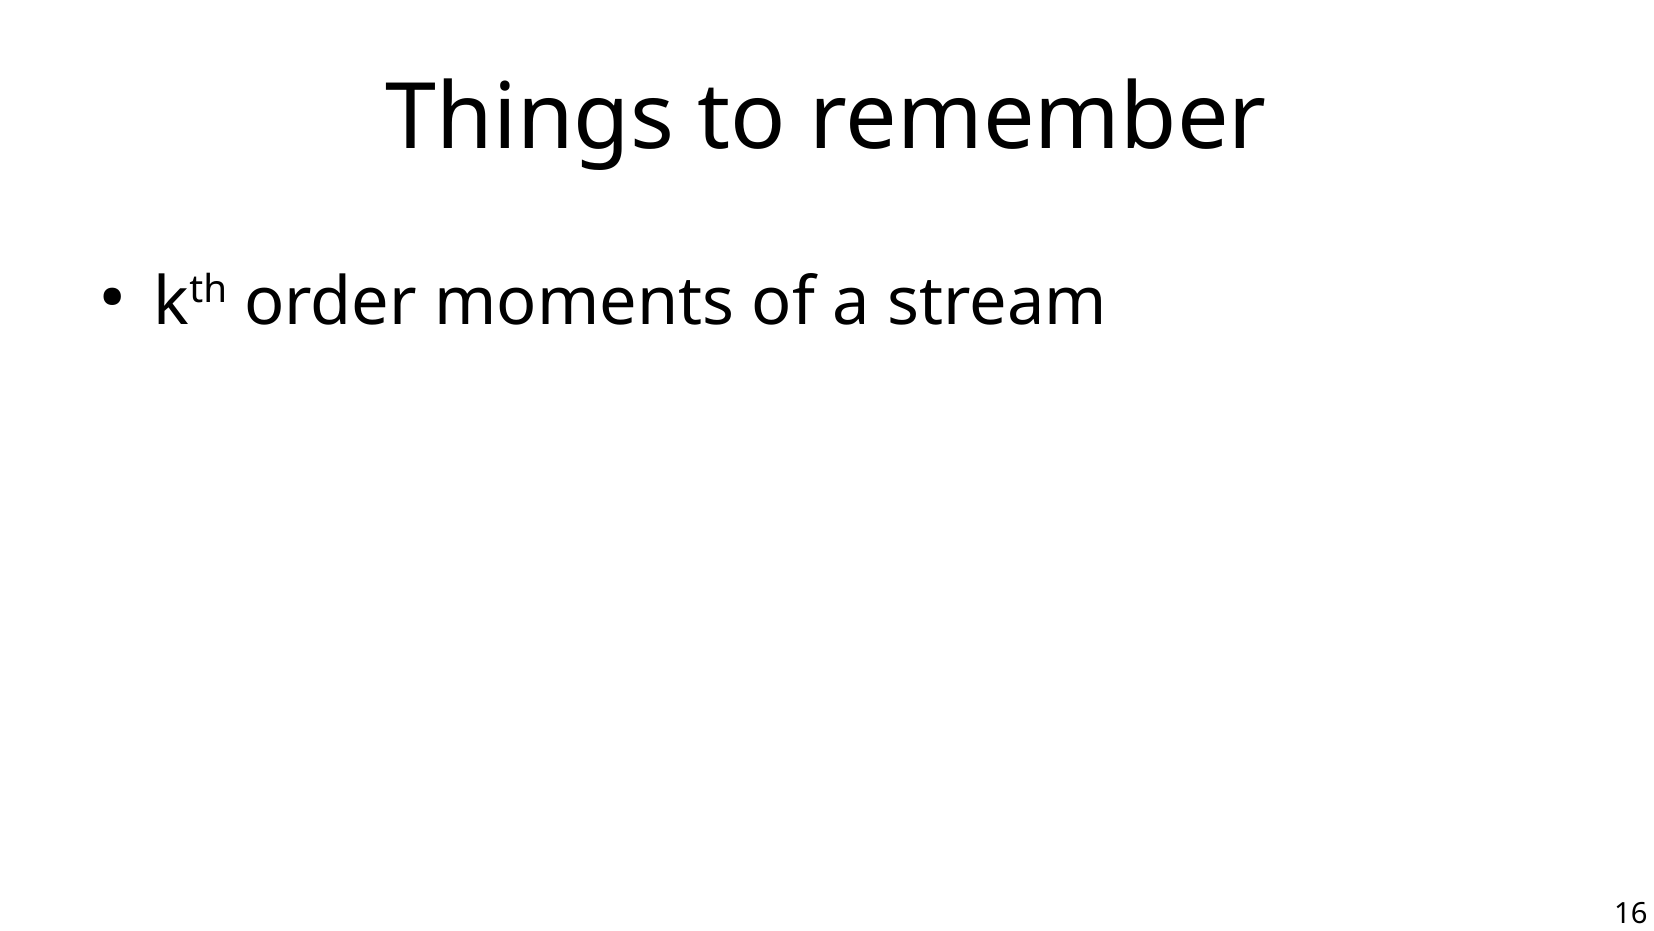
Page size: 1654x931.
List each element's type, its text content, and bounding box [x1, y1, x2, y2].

title Things to remember [82, 1, 1571, 226]
list kth order moments of a stream [82, 253, 1571, 793]
